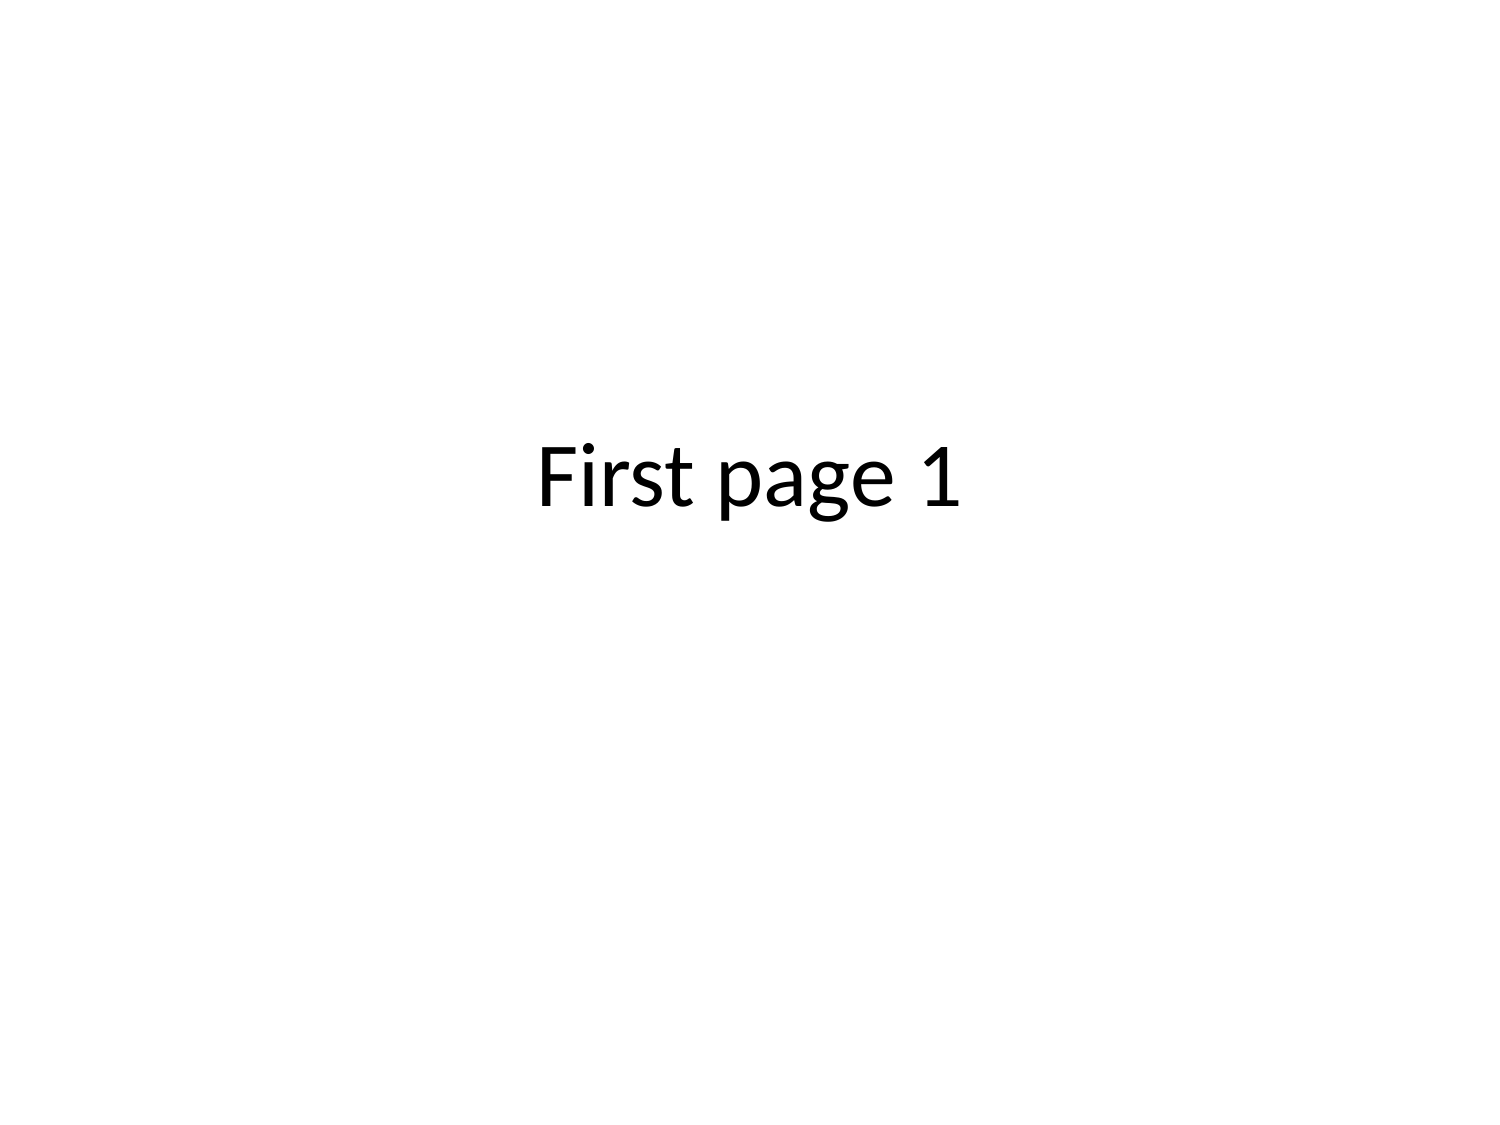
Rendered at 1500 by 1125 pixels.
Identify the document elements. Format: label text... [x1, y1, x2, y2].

title First page 1 [112, 349, 1388, 591]
